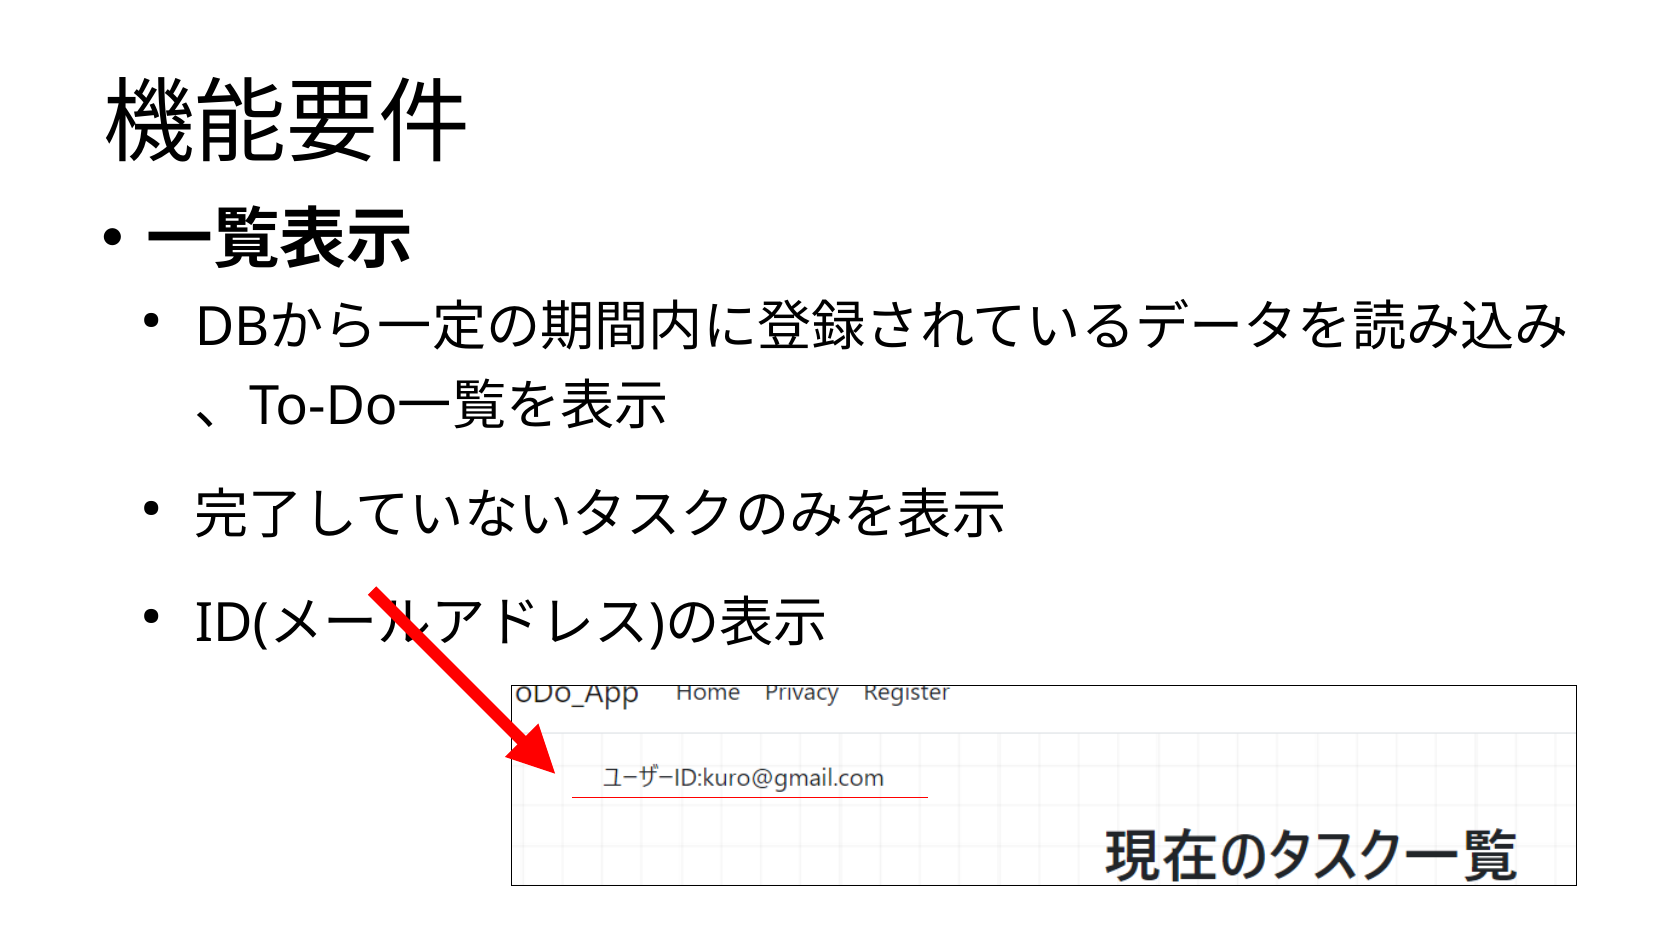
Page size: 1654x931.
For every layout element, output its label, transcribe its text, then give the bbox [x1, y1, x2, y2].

list DBから一定の期間内に登録されているデータを読み込み、To-Do一覧を表示 完了していないタスクのみを表示 ID(メールアドレス)の表示 [124, 282, 1577, 822]
text_box ・一覧表示 [64, 177, 1607, 266]
title 機能要件 [82, 37, 1571, 177]
picture [511, 739, 516, 749]
picture [511, 685, 1577, 886]
